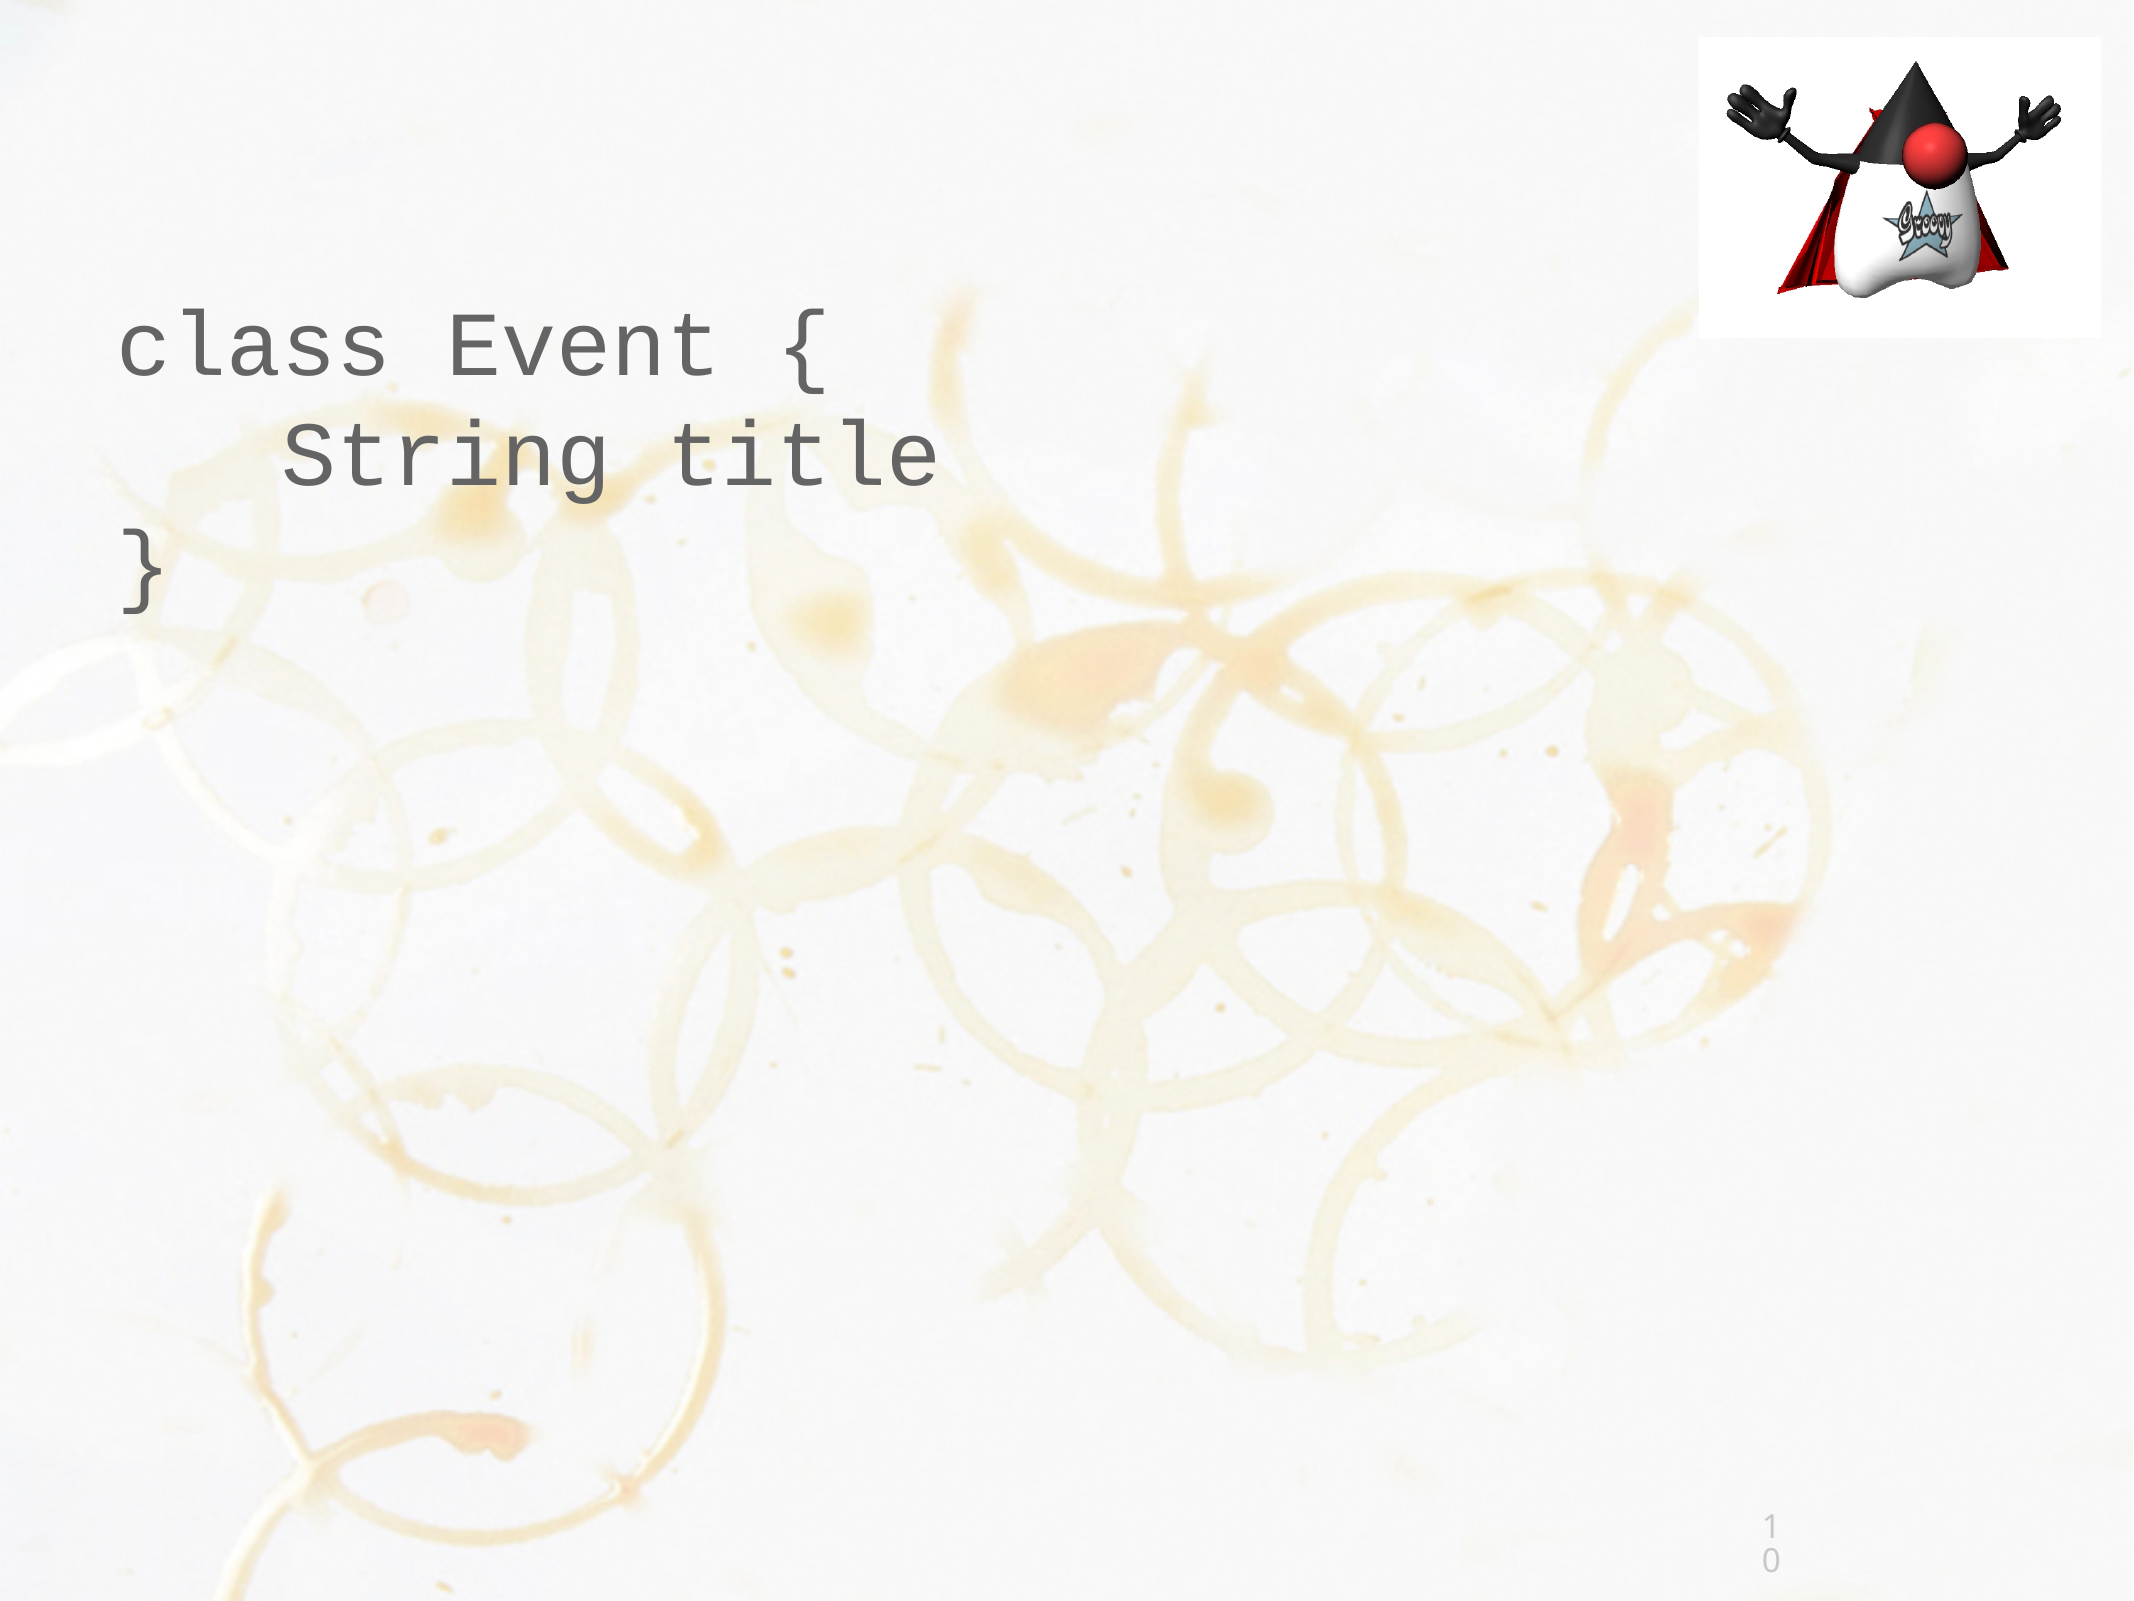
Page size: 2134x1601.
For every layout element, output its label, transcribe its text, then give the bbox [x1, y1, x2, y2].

list class Event { String title } [45, 275, 1049, 1332]
picture [0, 0, 2134, 1601]
